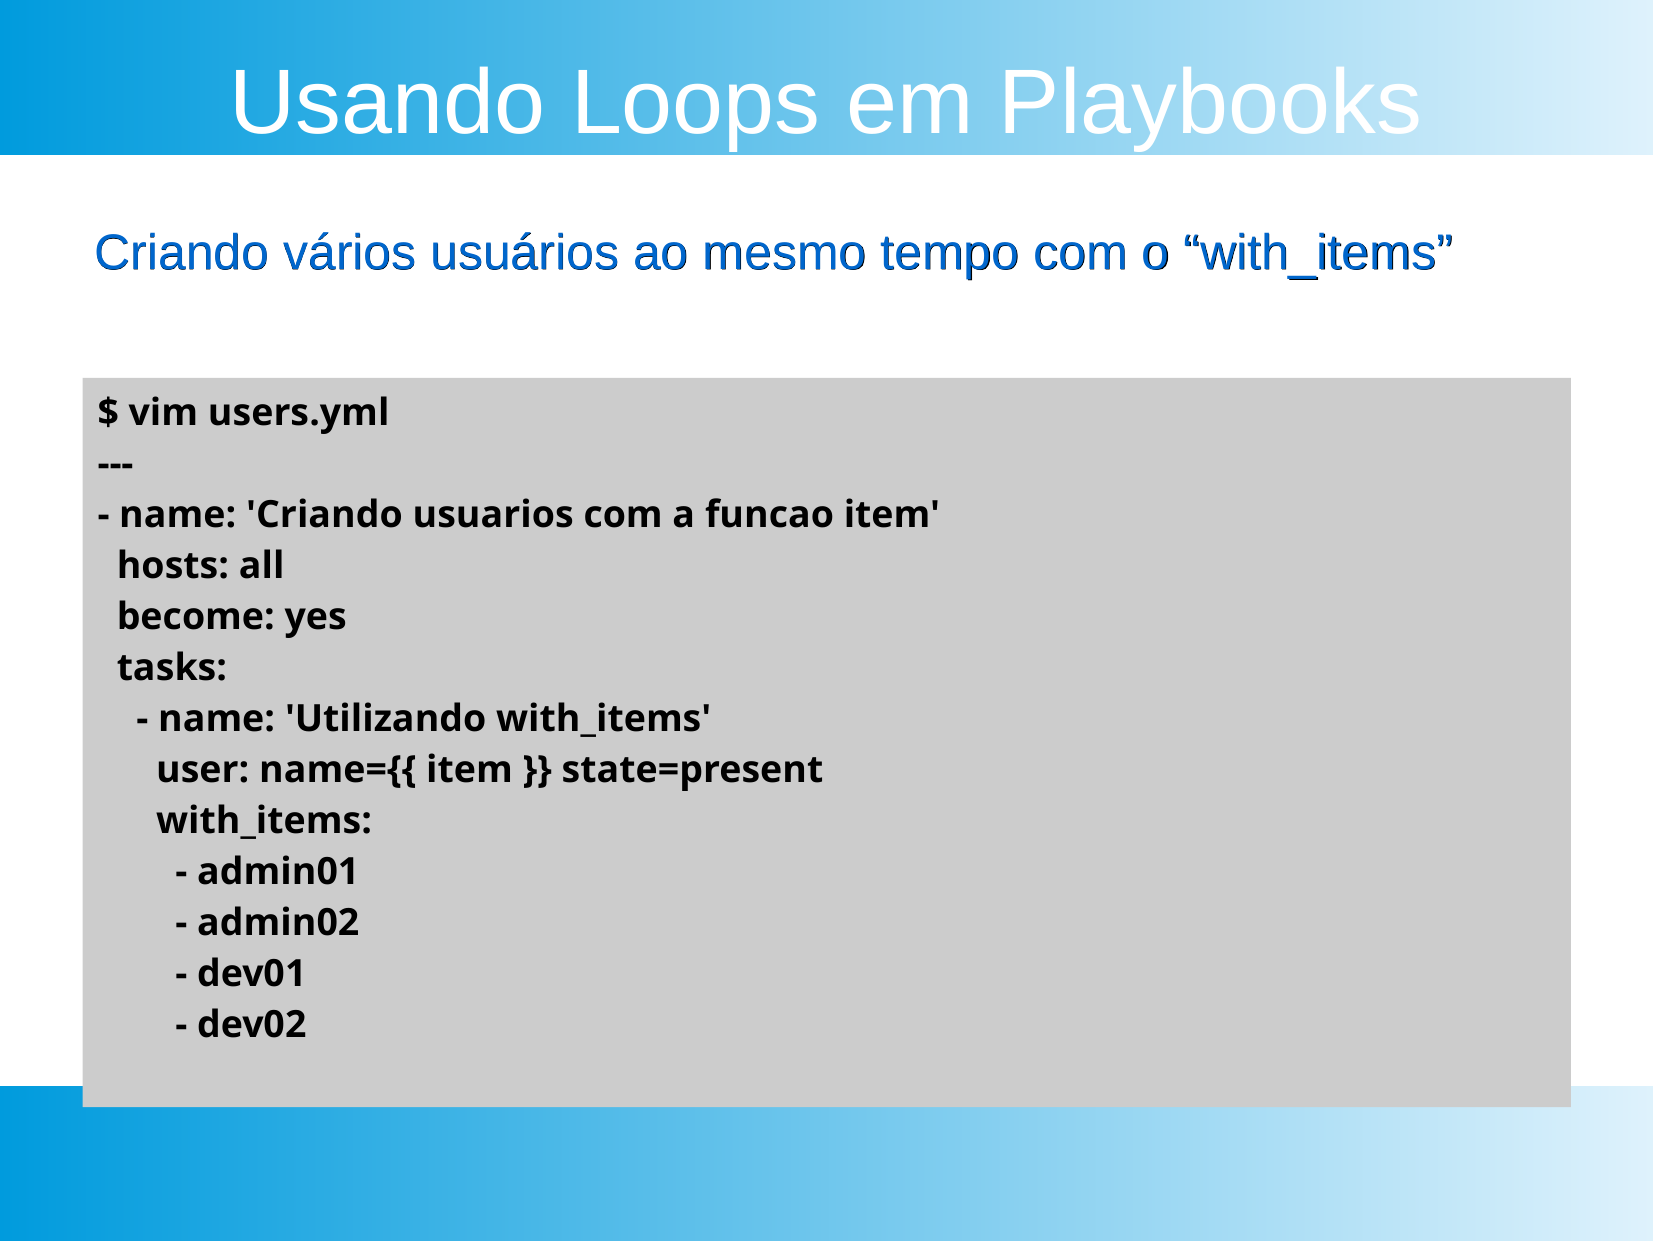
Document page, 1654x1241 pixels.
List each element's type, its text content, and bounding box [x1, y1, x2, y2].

title Usando Loops em Playbooks [82, 49, 1571, 155]
text_box $ vim users.yml --- - name: 'Criando usuarios com a funcao item' hosts: all become: yes tasks: - name: 'Utilizando with_items' user: name={{ item }} state=present with_items: - admin01 - admin02 - dev01 - dev02 [82, 377, 1571, 993]
list Criando vários usuários ao mesmo tempo com o “with_items” [94, 224, 1583, 289]
